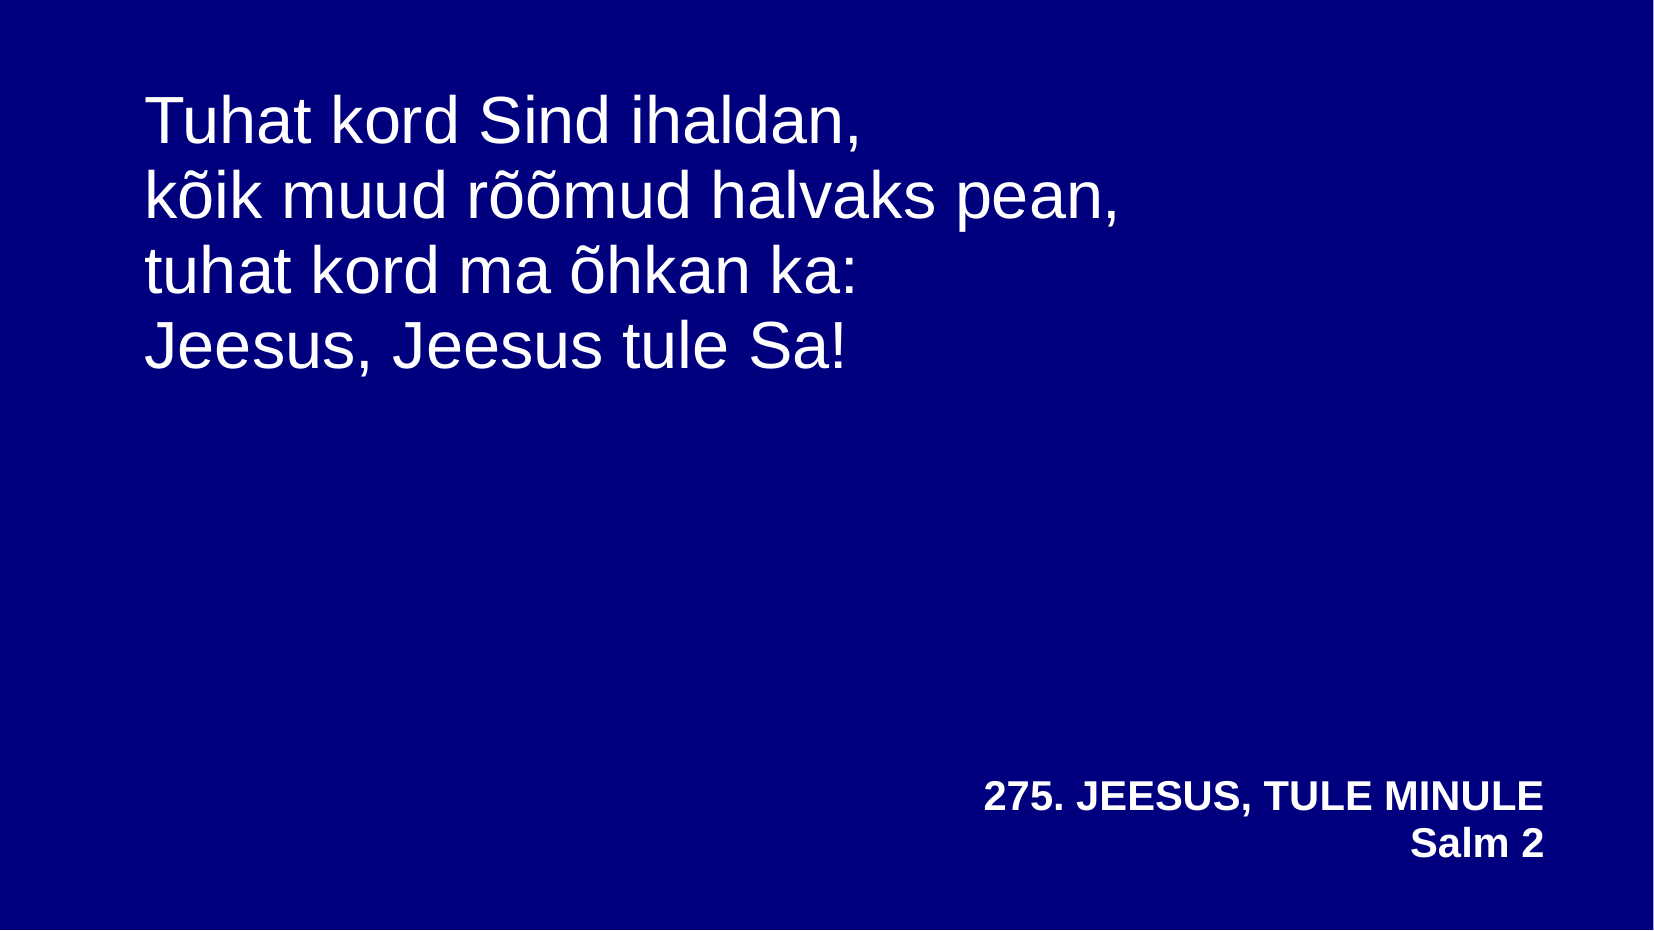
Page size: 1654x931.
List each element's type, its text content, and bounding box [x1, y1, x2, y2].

text_box Tuhat kord Sind ihaldan, kõik muud rõõmud halvaks pean, tuhat kord ma õhkan ka: Jeesus, Jeesus tule Sa! [129, 76, 1530, 765]
text_box 275. JEESUS, TULE MINULE Salm 2 [82, 765, 1560, 920]
